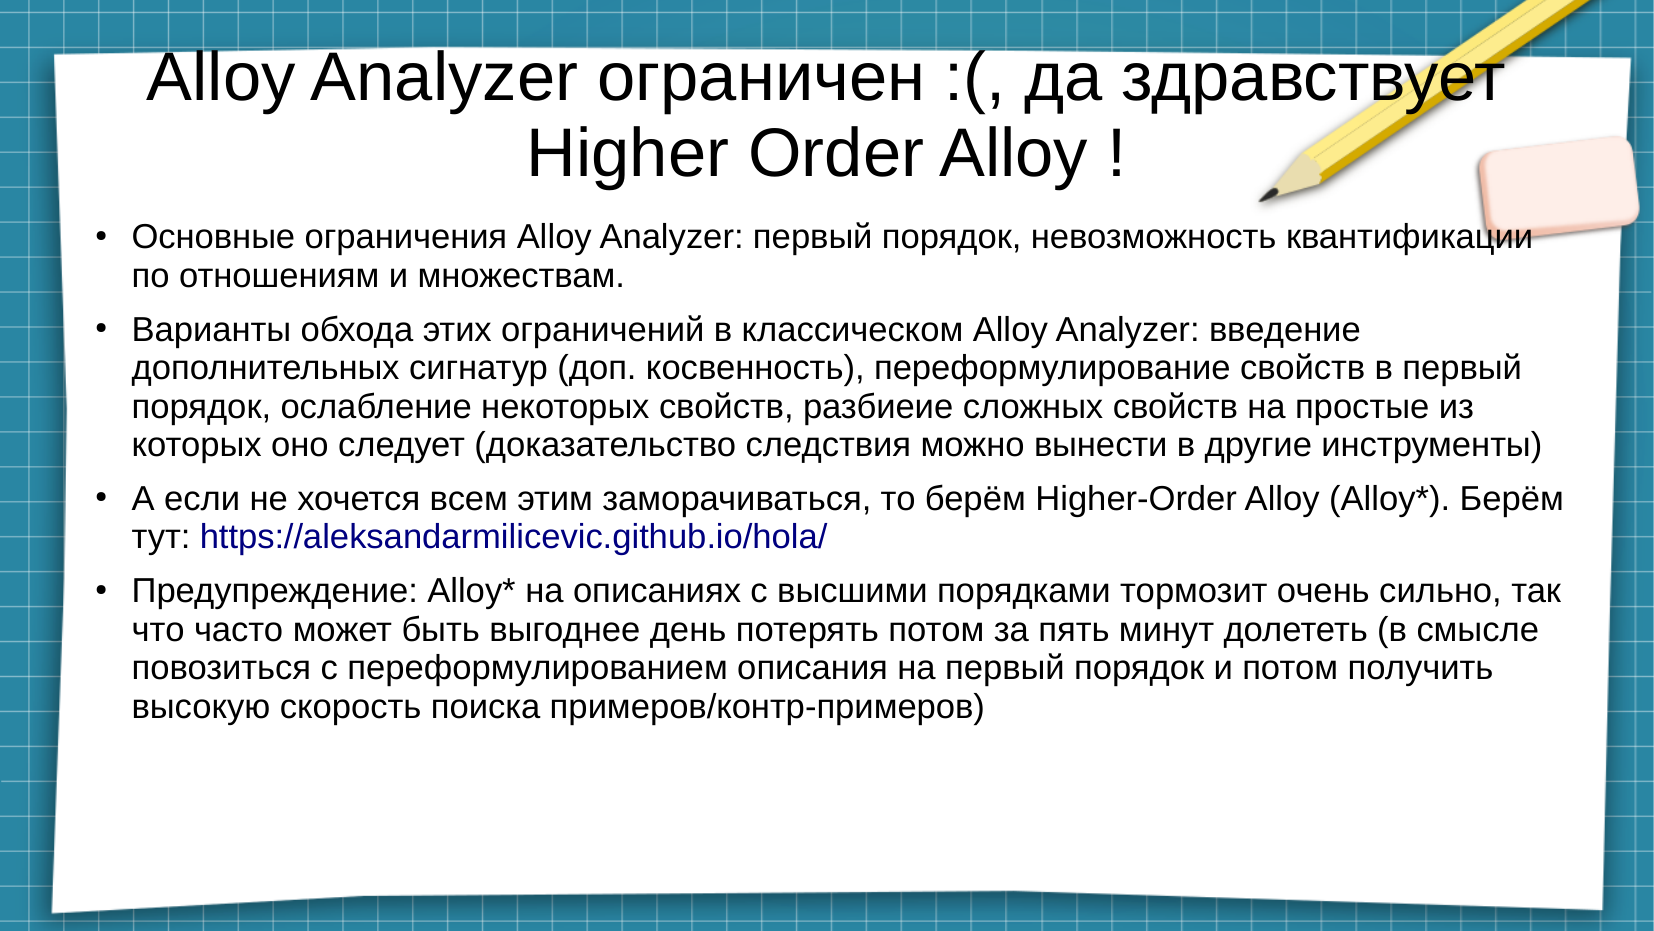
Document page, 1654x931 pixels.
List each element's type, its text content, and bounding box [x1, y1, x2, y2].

picture [0, 0, 1654, 931]
title Alloy Analyzer ограничен :(, да здравствует Higher Order Alloy ! [82, 37, 1571, 193]
list Основные ограничения Alloy Analyzer: первый порядок, невозможность квантификации по отношениям и множествам. Варианты обхода этих ограничений в классическом Alloy Analyzer: введение дополнительных сигнатур (доп. косвенность), переформулирование свойств в первый порядок, ослабление некоторых свойств, разбиеие сложных свойств на простые из которых оно следует (доказательство следствия можно вынести в другие инструменты) А если не хочется всем этим заморачиваться, то берём Higher-Order Alloy (Alloy*). Берём тут: https://aleksandarmilicevic.github.io/hola/ Предупреждение: Alloy* на описаниях с высшими порядками тормозит очень сильно, так что часто может быть выгоднее день потерять потом за пять минут долететь (в смысле повозиться с переформулированием описания на первый порядок и потом получить высокую скорость поиска примеров/контр-примеров) [82, 217, 1571, 758]
